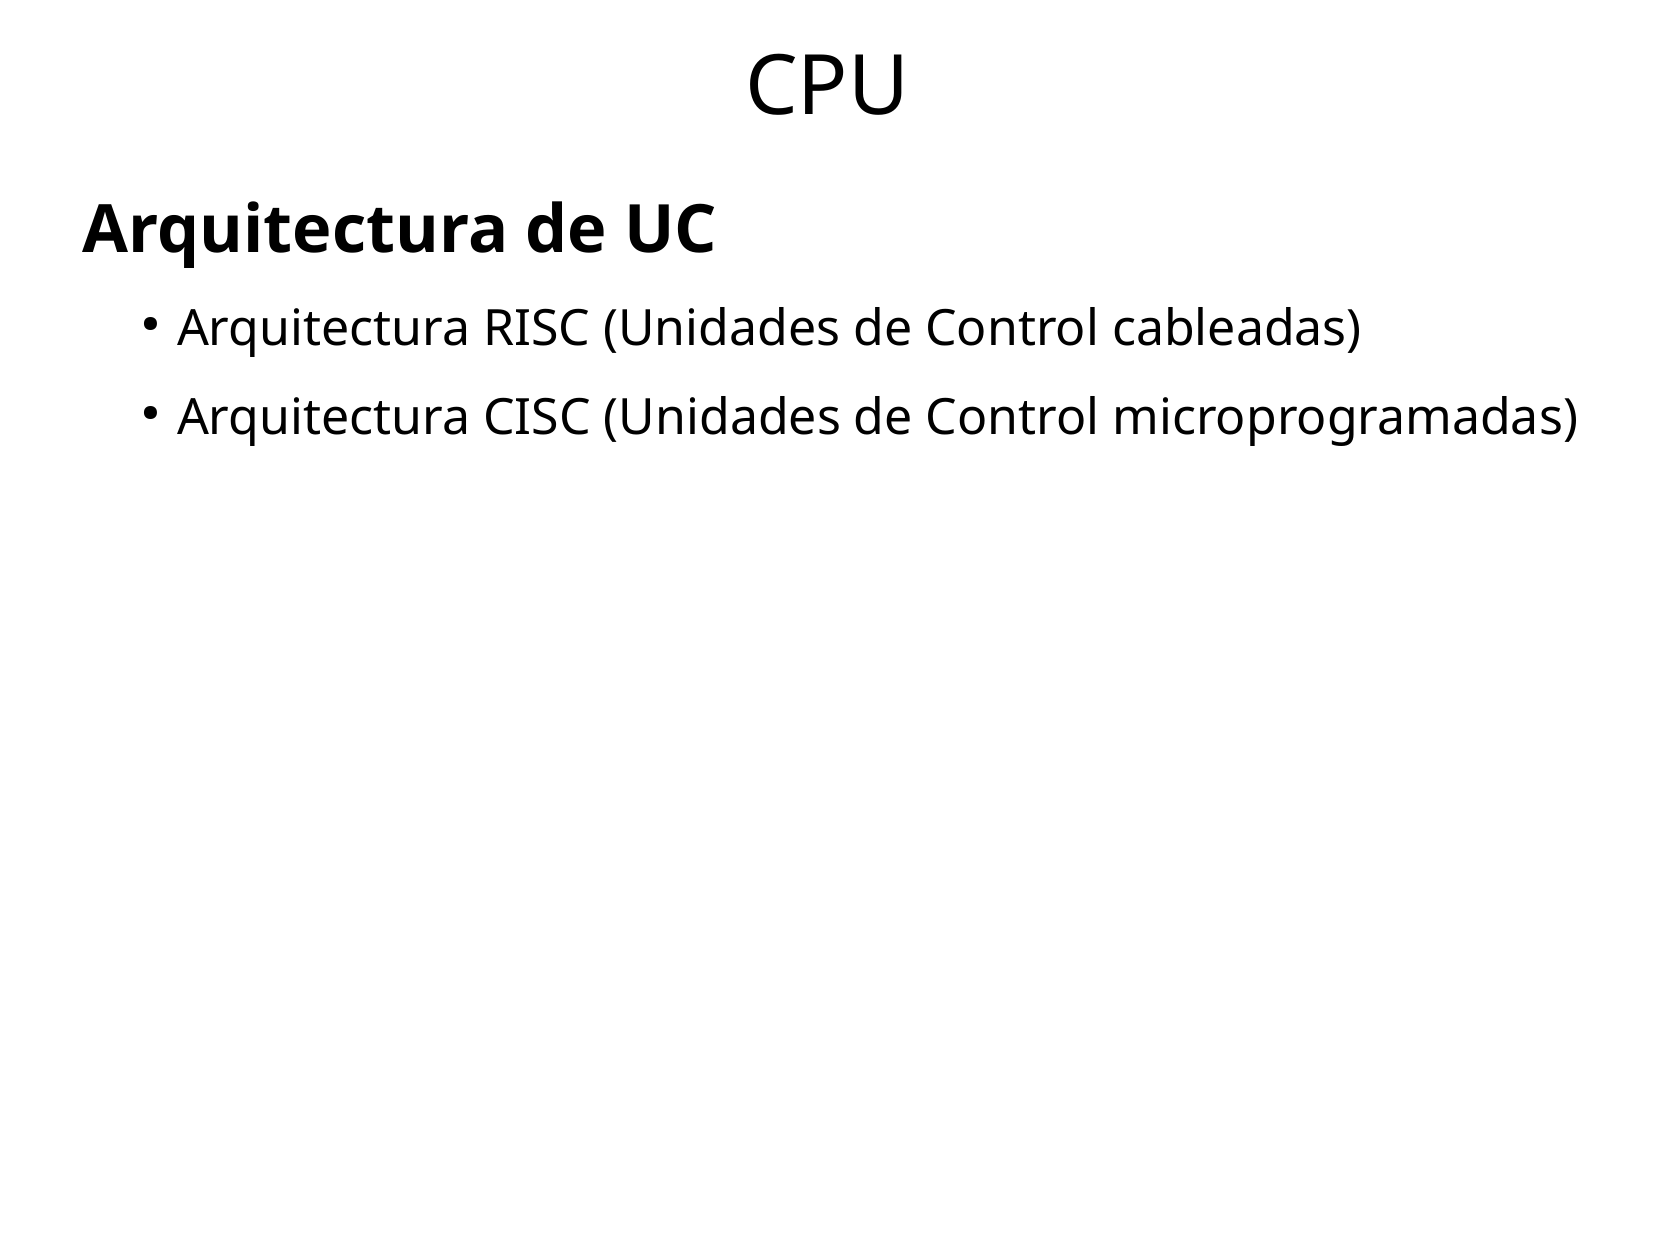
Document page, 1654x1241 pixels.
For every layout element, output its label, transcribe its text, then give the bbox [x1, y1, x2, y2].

title CPU [83, 0, 1572, 162]
subtitle Arquitectura de UC Arquitectura RISC (Unidades de Control cableadas) Arquitectura CISC (Unidades de Control microprogramadas) [82, 185, 1630, 1004]
